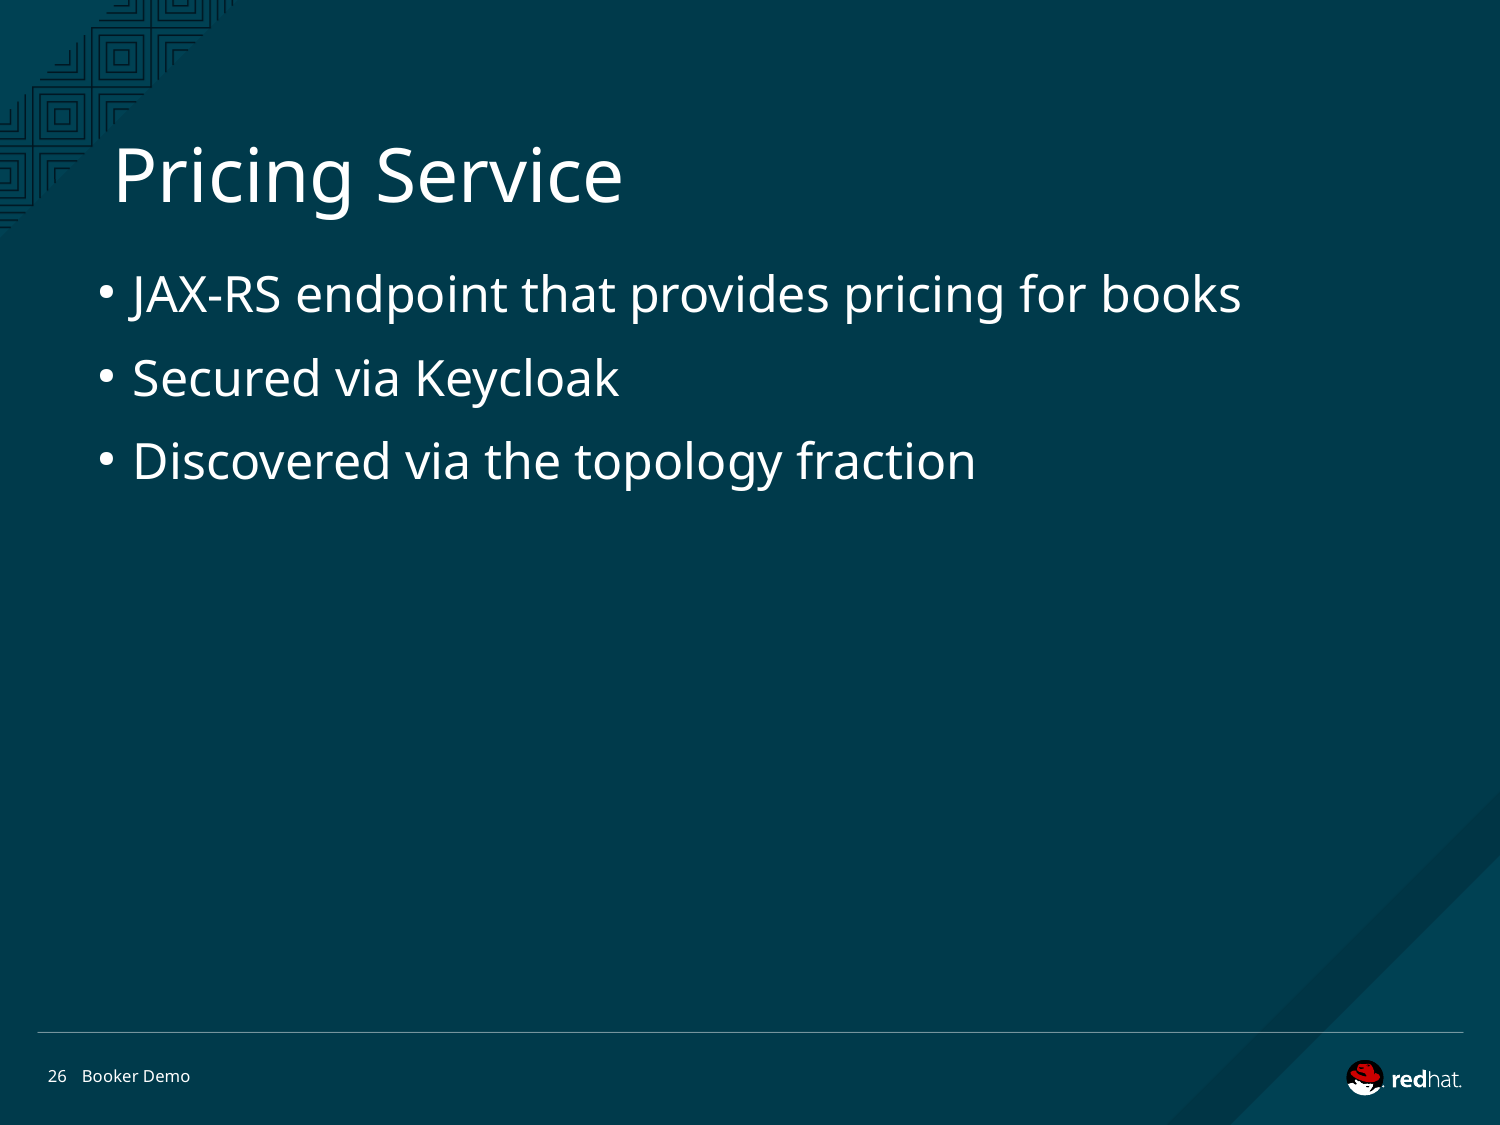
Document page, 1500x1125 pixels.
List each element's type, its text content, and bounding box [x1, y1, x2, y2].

text_box JAX-RS endpoint that provides pricing for books Secured via Keycloak Discovered via the topology fraction [97, 259, 1441, 961]
title Pricing Service [112, 0, 1388, 225]
